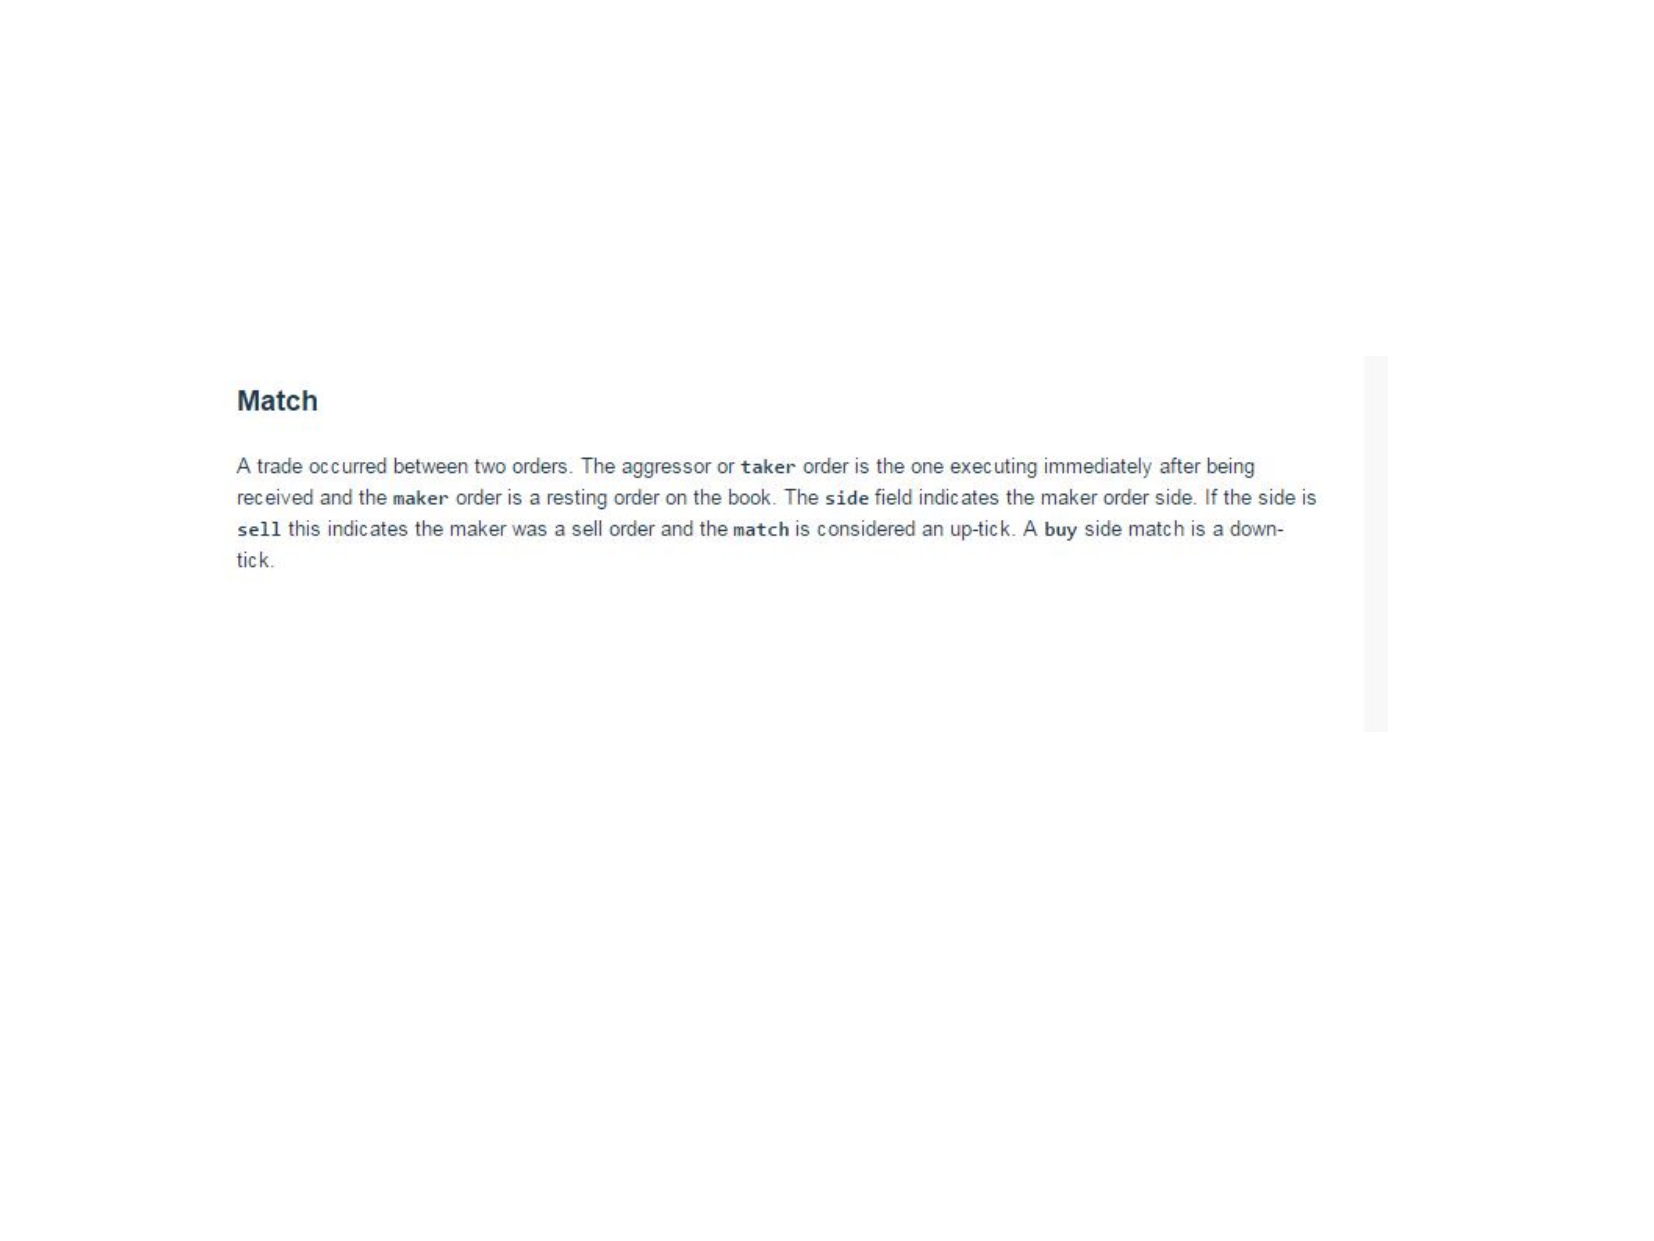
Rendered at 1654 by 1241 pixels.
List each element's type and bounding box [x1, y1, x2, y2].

picture [198, 356, 1388, 732]
